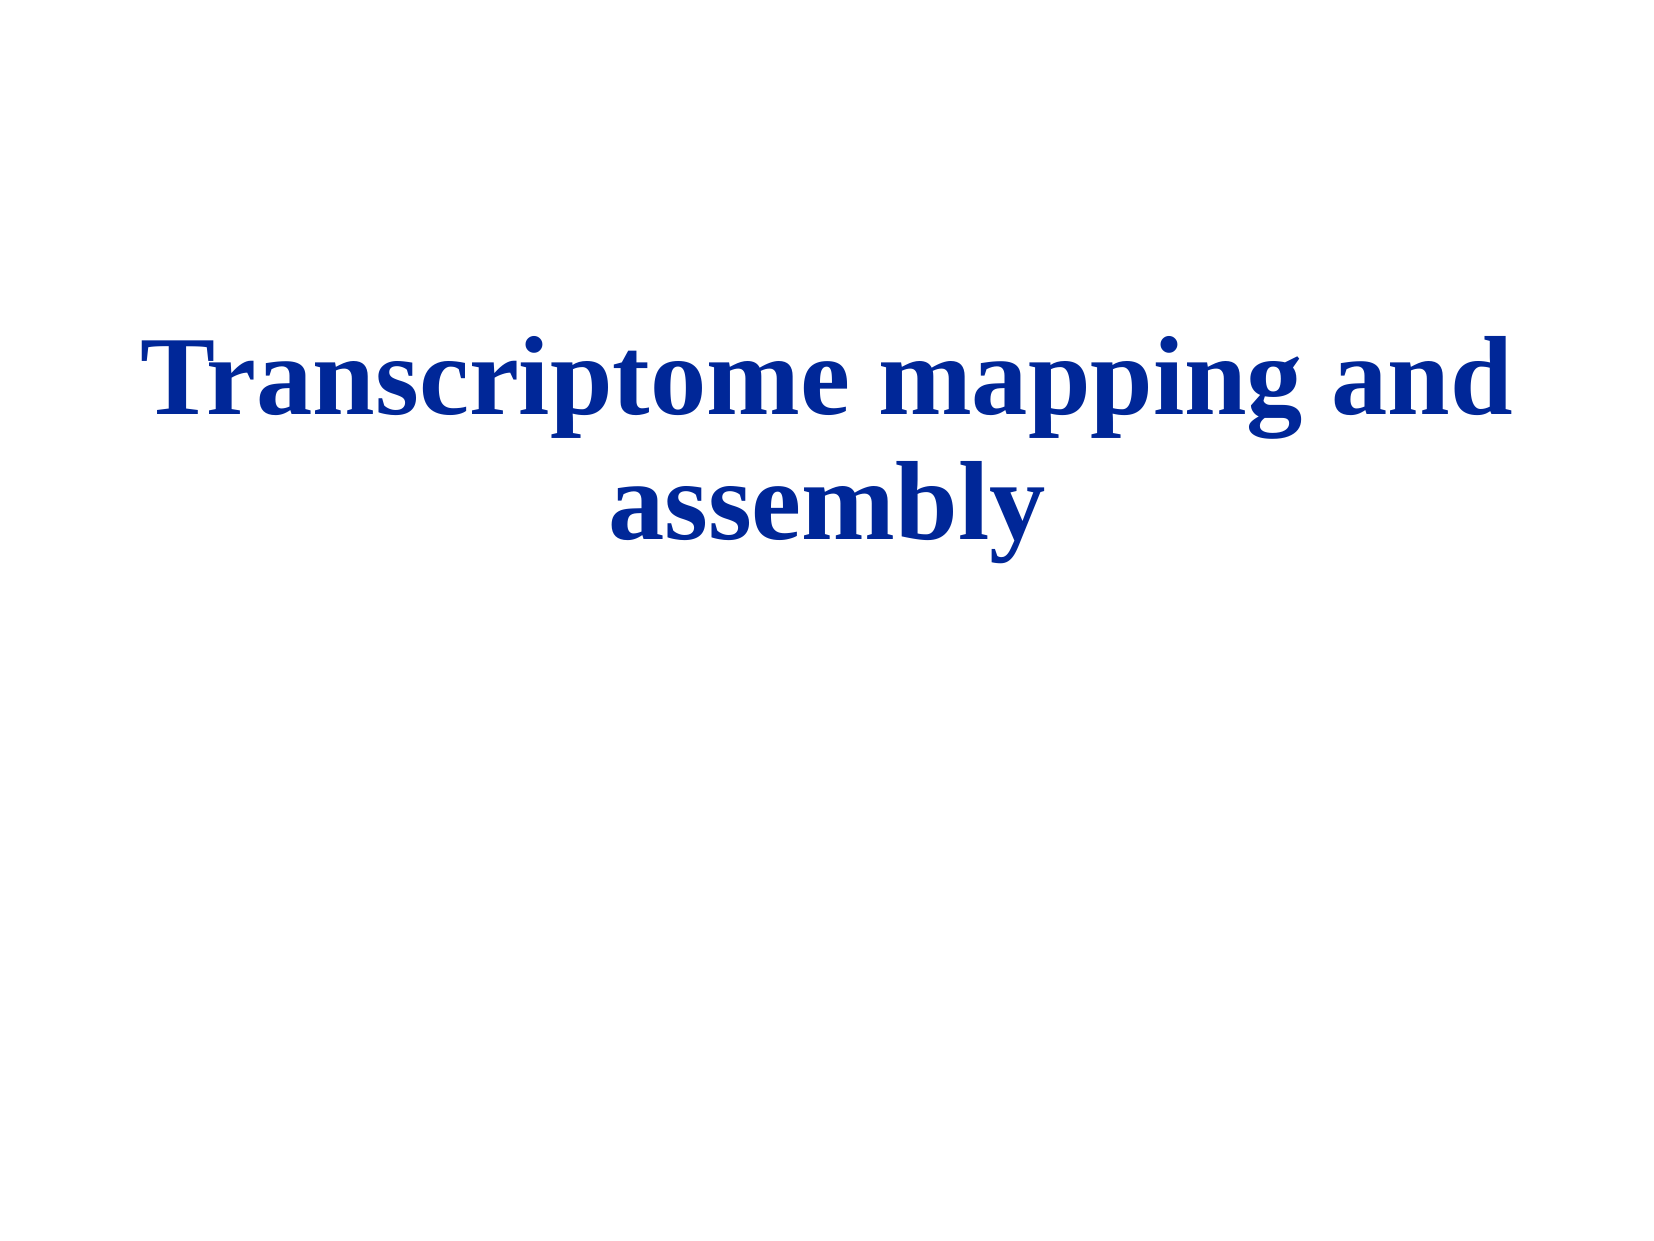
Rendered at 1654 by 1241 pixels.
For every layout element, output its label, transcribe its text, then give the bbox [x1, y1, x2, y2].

title Transcriptome mapping and assembly [82, 314, 1571, 564]
